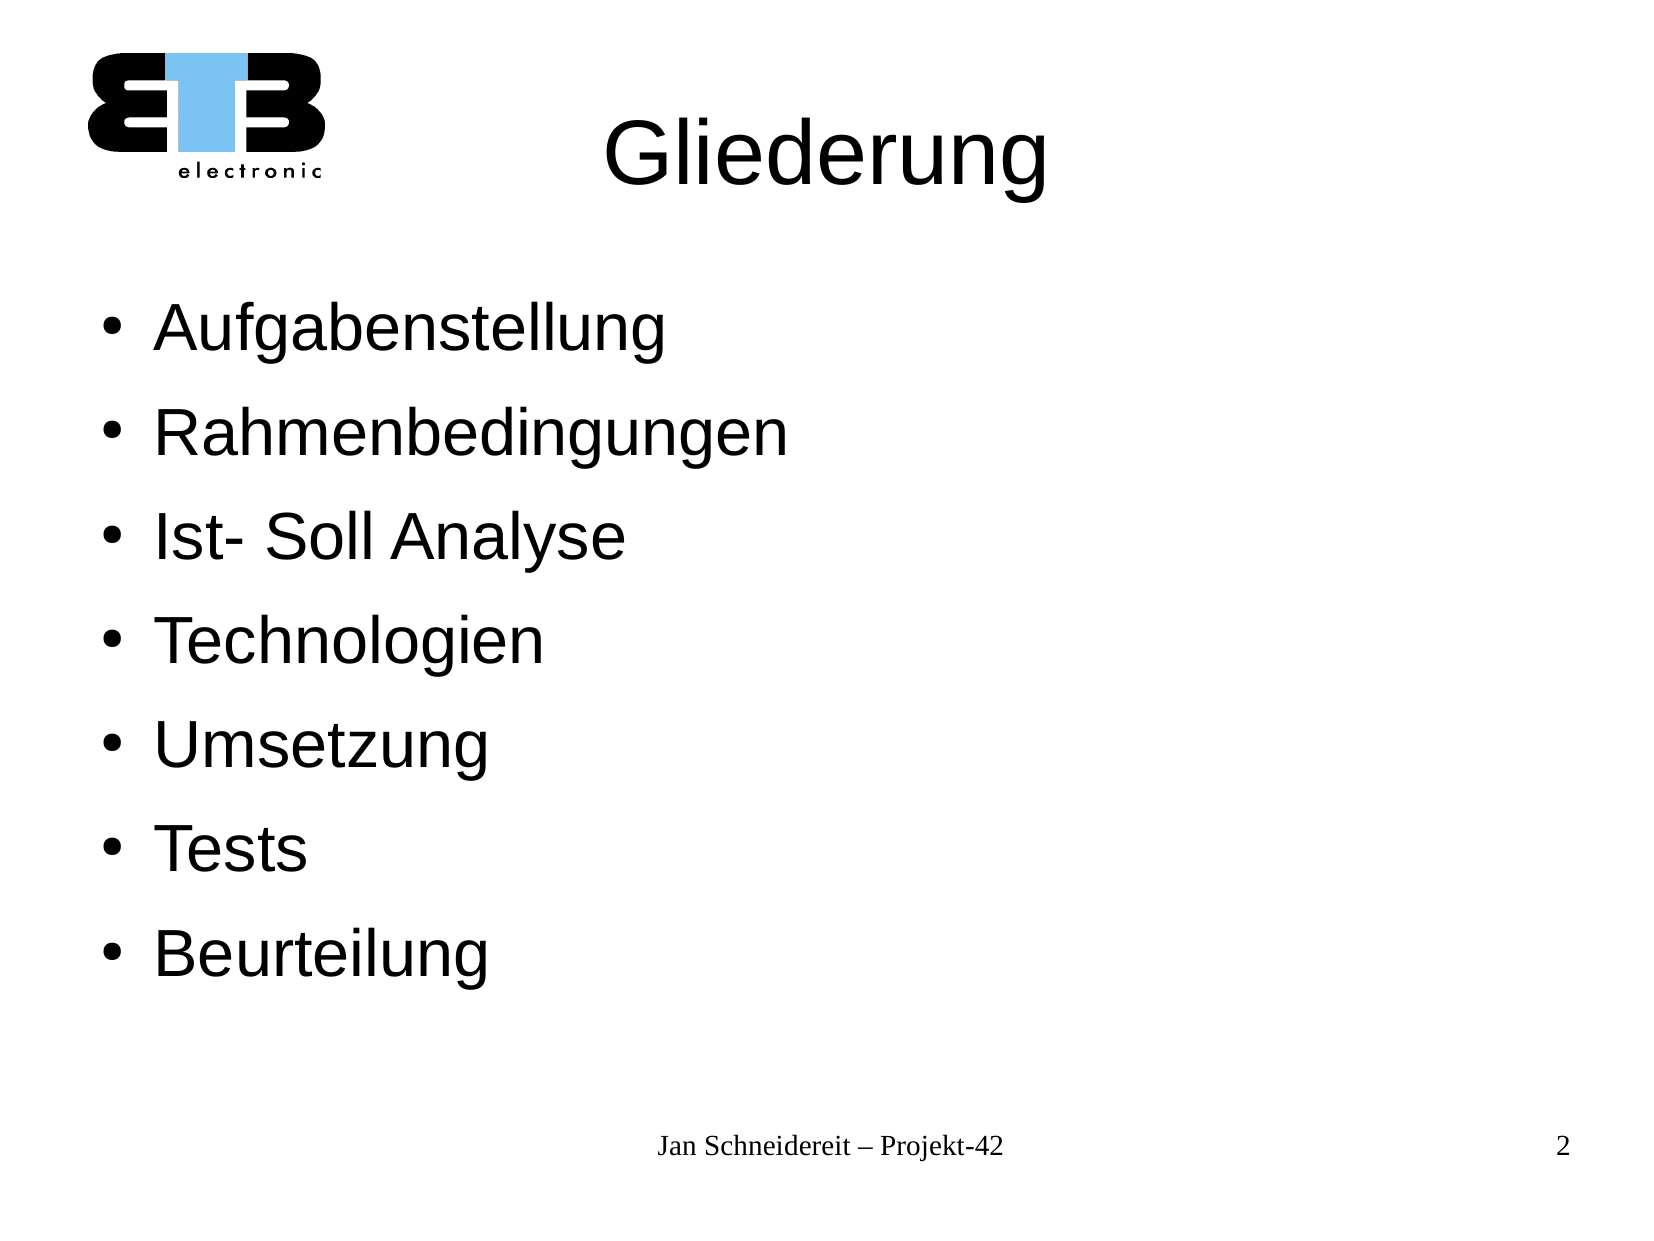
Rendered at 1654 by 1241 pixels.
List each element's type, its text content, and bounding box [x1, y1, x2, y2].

title Gliederung [82, 49, 1571, 257]
list Aufgabenstellung Rahmenbedingungen Ist- Soll Analyse Technologien Umsetzung Tests Beurteilung [82, 290, 1571, 1109]
